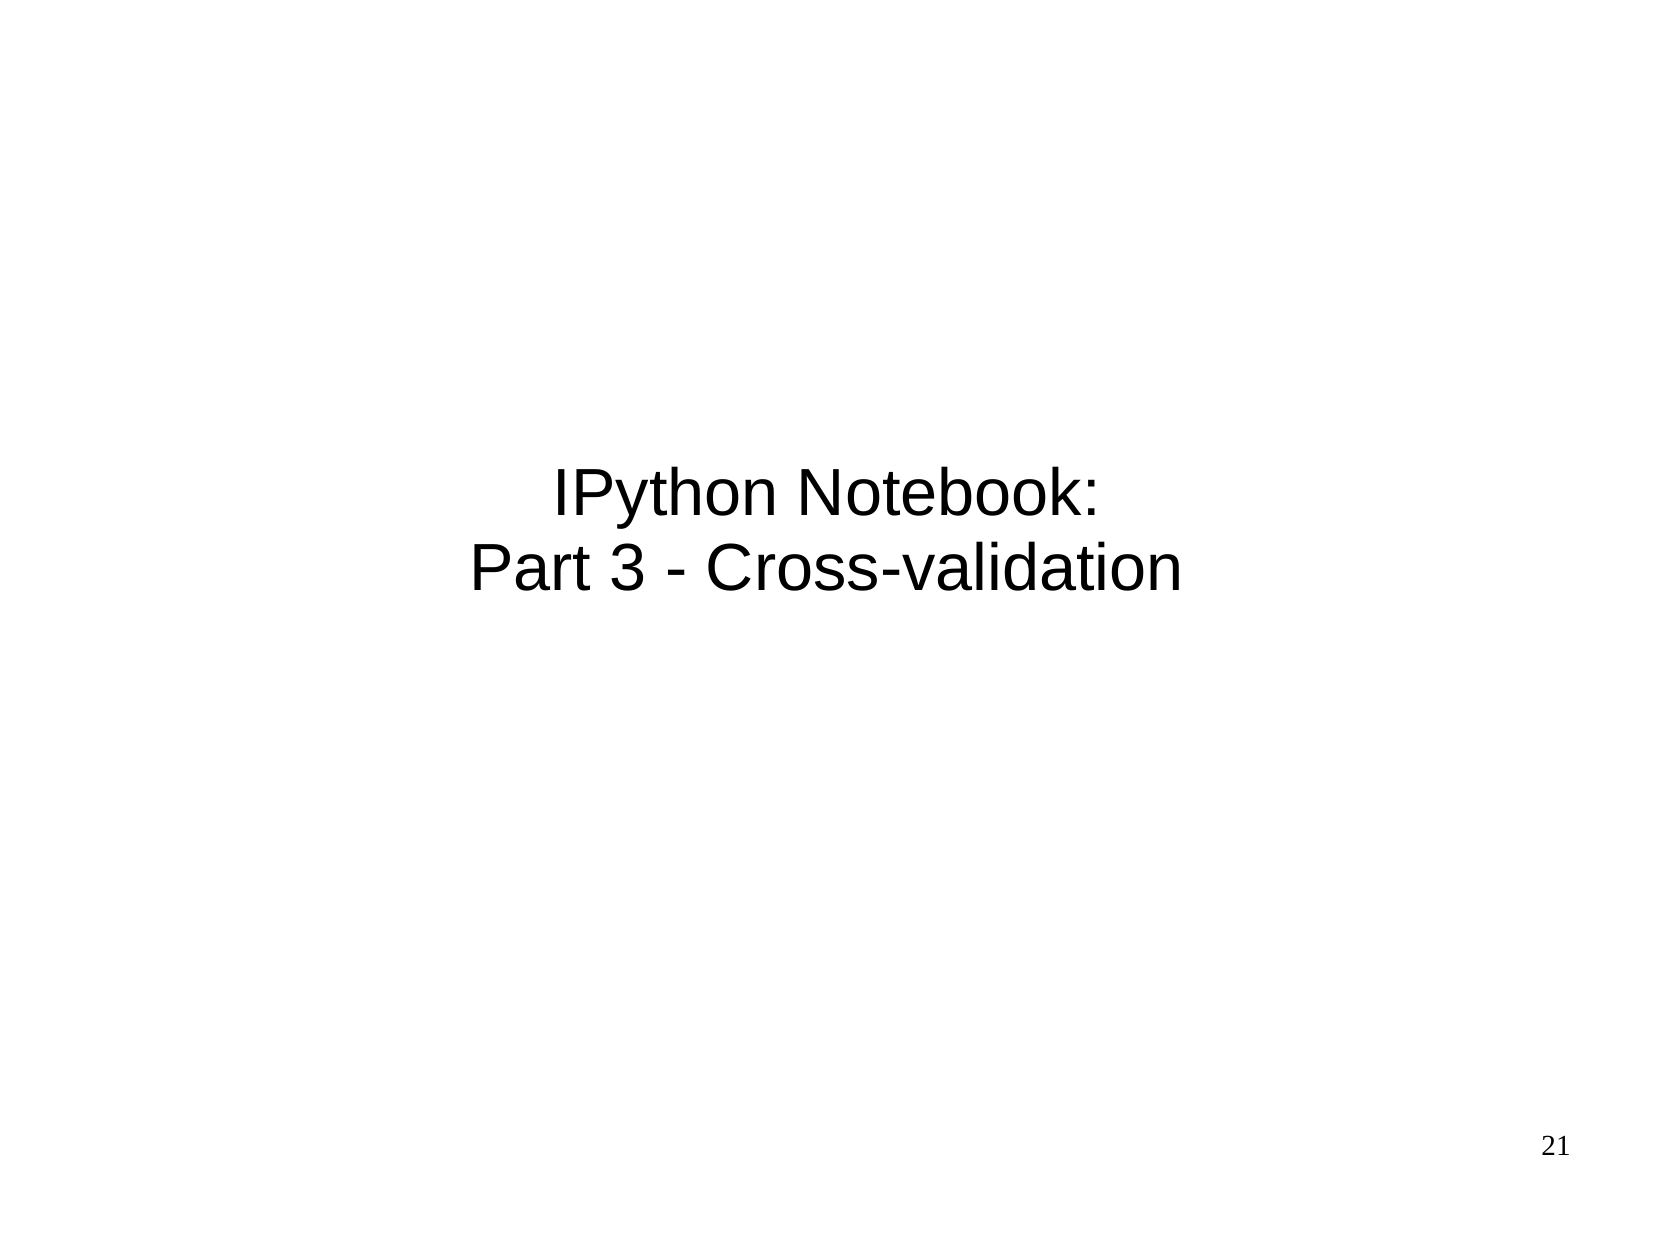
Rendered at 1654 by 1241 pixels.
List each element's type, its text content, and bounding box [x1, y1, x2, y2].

subtitle IPython Notebook: Part 3 - Cross-validation [82, 49, 1571, 1010]
